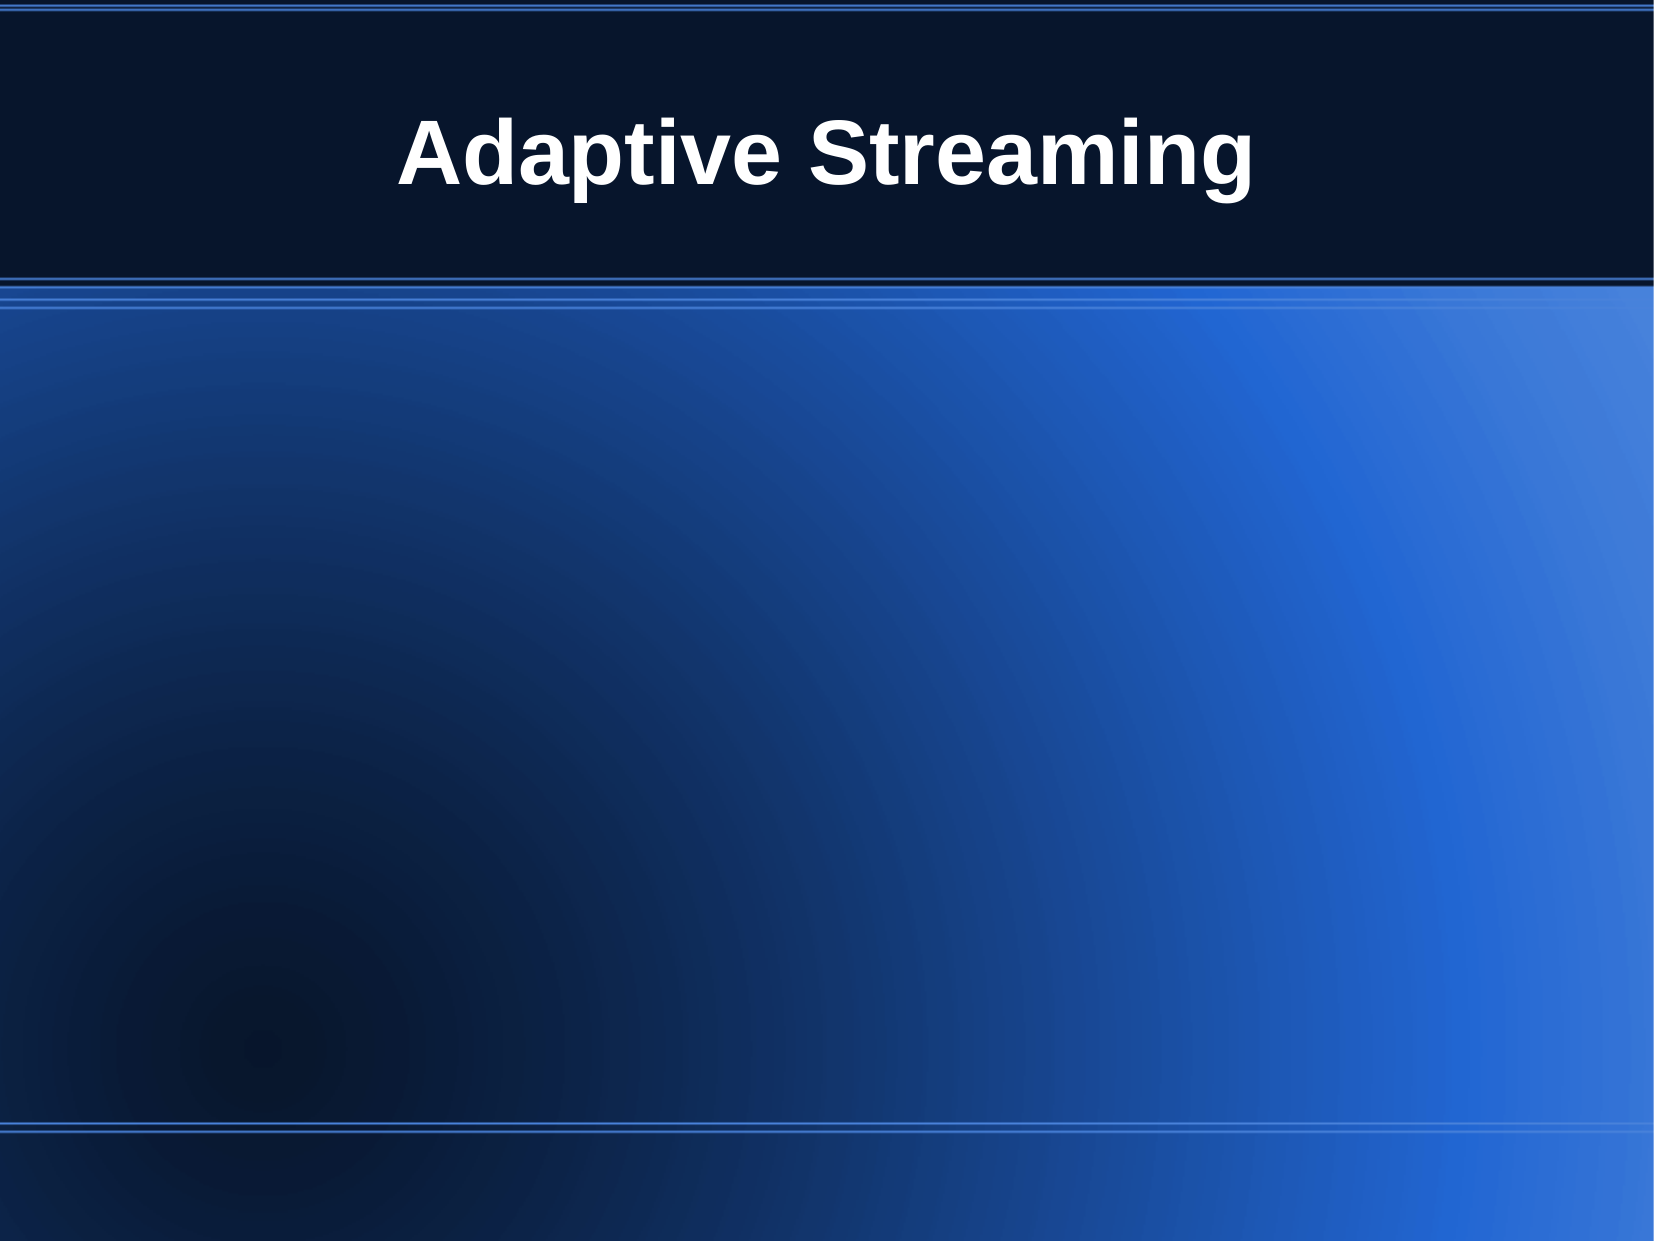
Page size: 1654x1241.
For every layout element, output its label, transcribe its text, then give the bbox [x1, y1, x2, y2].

title Adaptive Streaming [82, 49, 1571, 257]
picture [0, 0, 1654, 1241]
